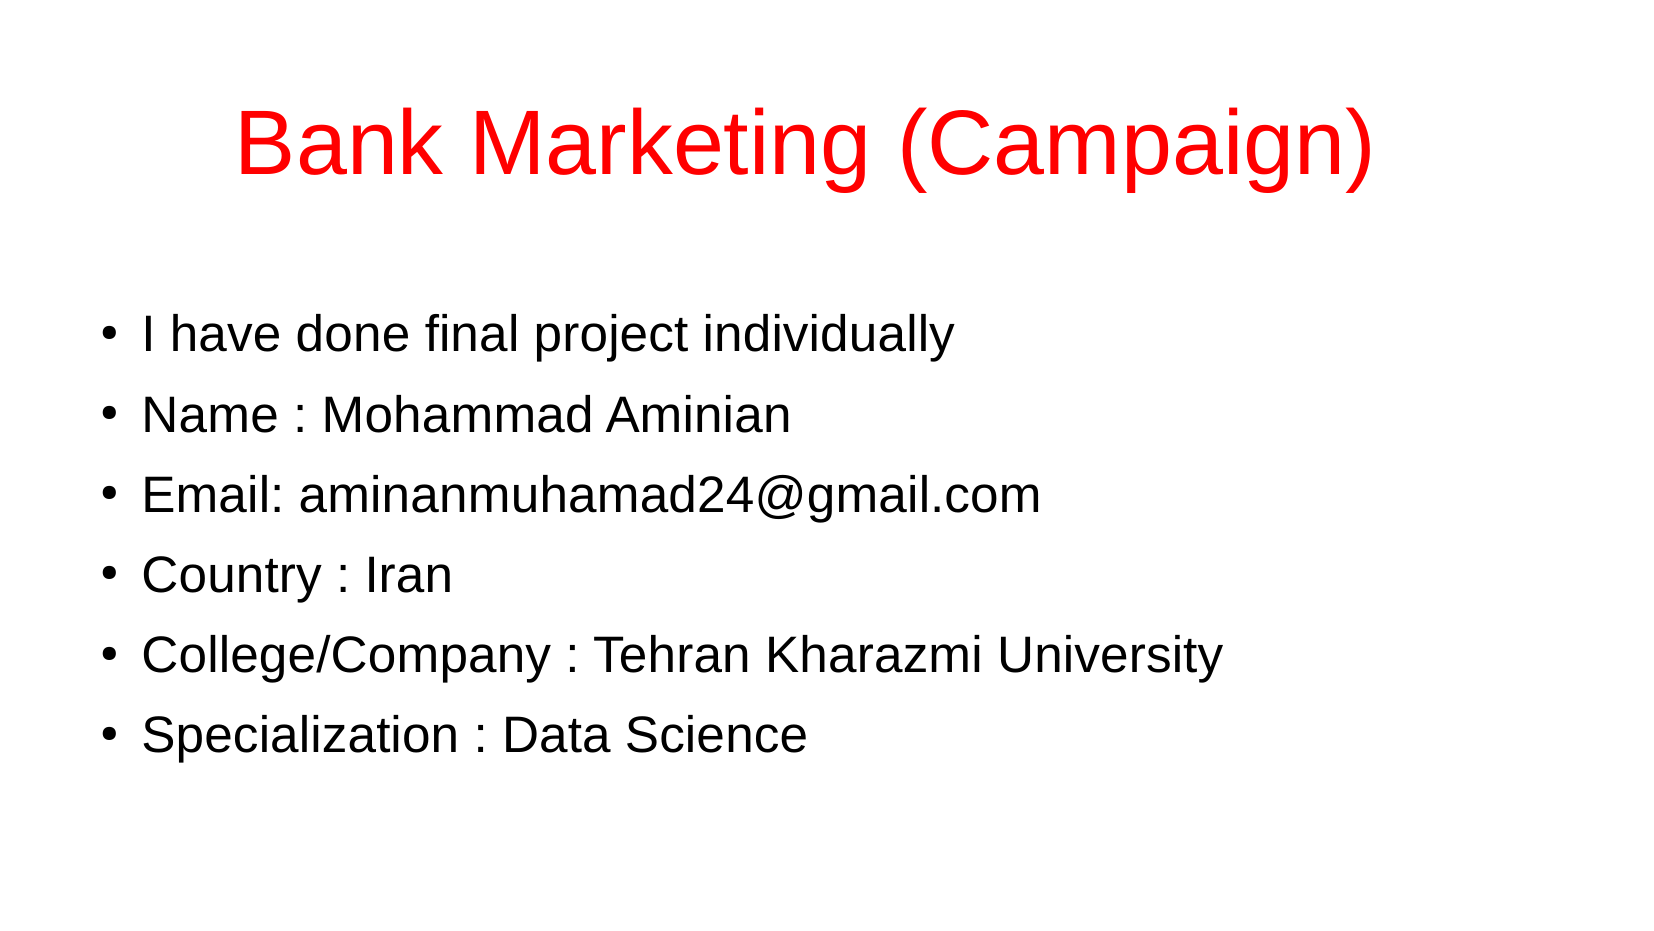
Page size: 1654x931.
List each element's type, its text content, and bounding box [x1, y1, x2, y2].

title Bank Marketing (Campaign) [75, 91, 1564, 195]
list I have done final project individually Name : Mohammad Aminian Email: aminanmuhamad24@gmail.com Country : Iran College/Company : Tehran Kharazmi University Specialization : Data Science [86, 225, 1576, 765]
